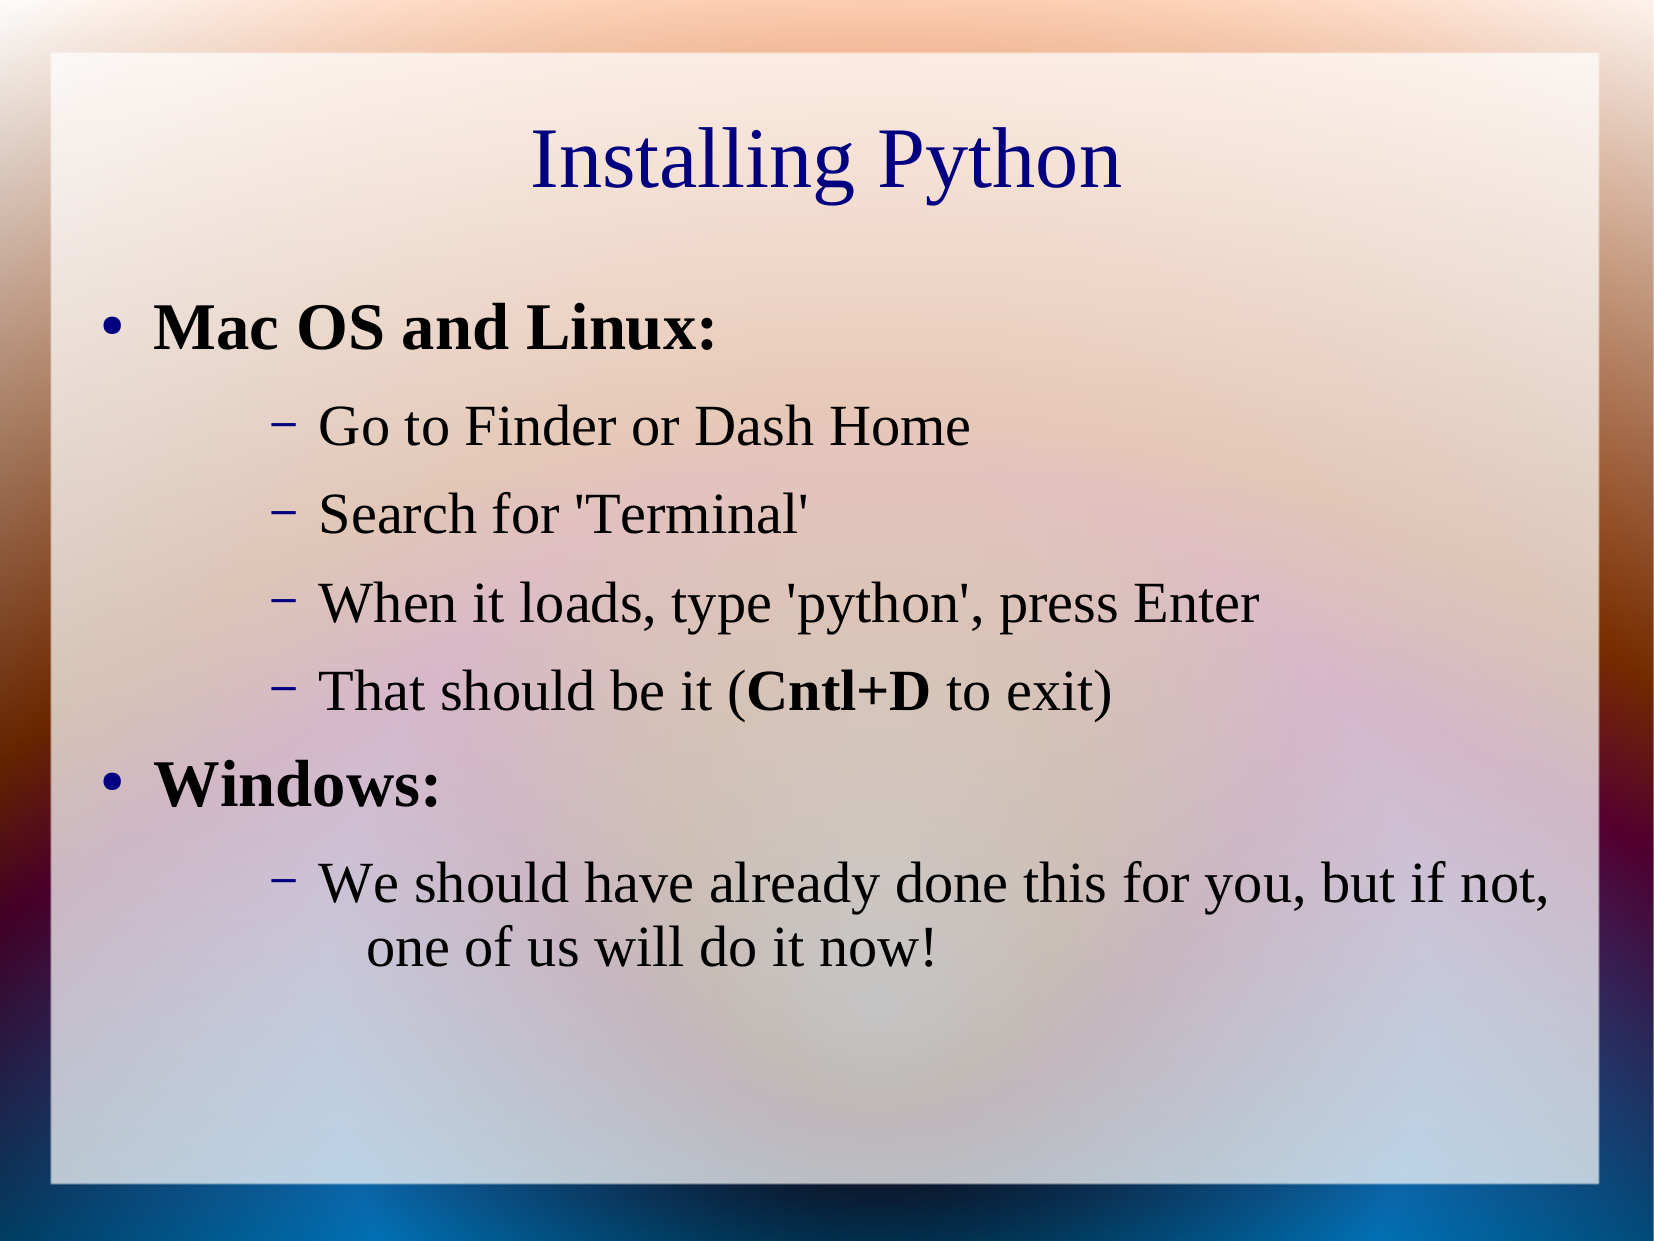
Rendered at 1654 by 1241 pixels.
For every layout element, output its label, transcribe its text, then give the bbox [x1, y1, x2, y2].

list Mac OS and Linux: Go to Finder or Dash Home Search for 'Terminal' When it loads, type 'python', press Enter That should be it (Cntl+D to exit) Windows: We should have already done this for you, but if not, one of us will do it now! [82, 290, 1571, 995]
title Installing Python [82, 55, 1571, 263]
picture [0, 0, 1654, 1241]
